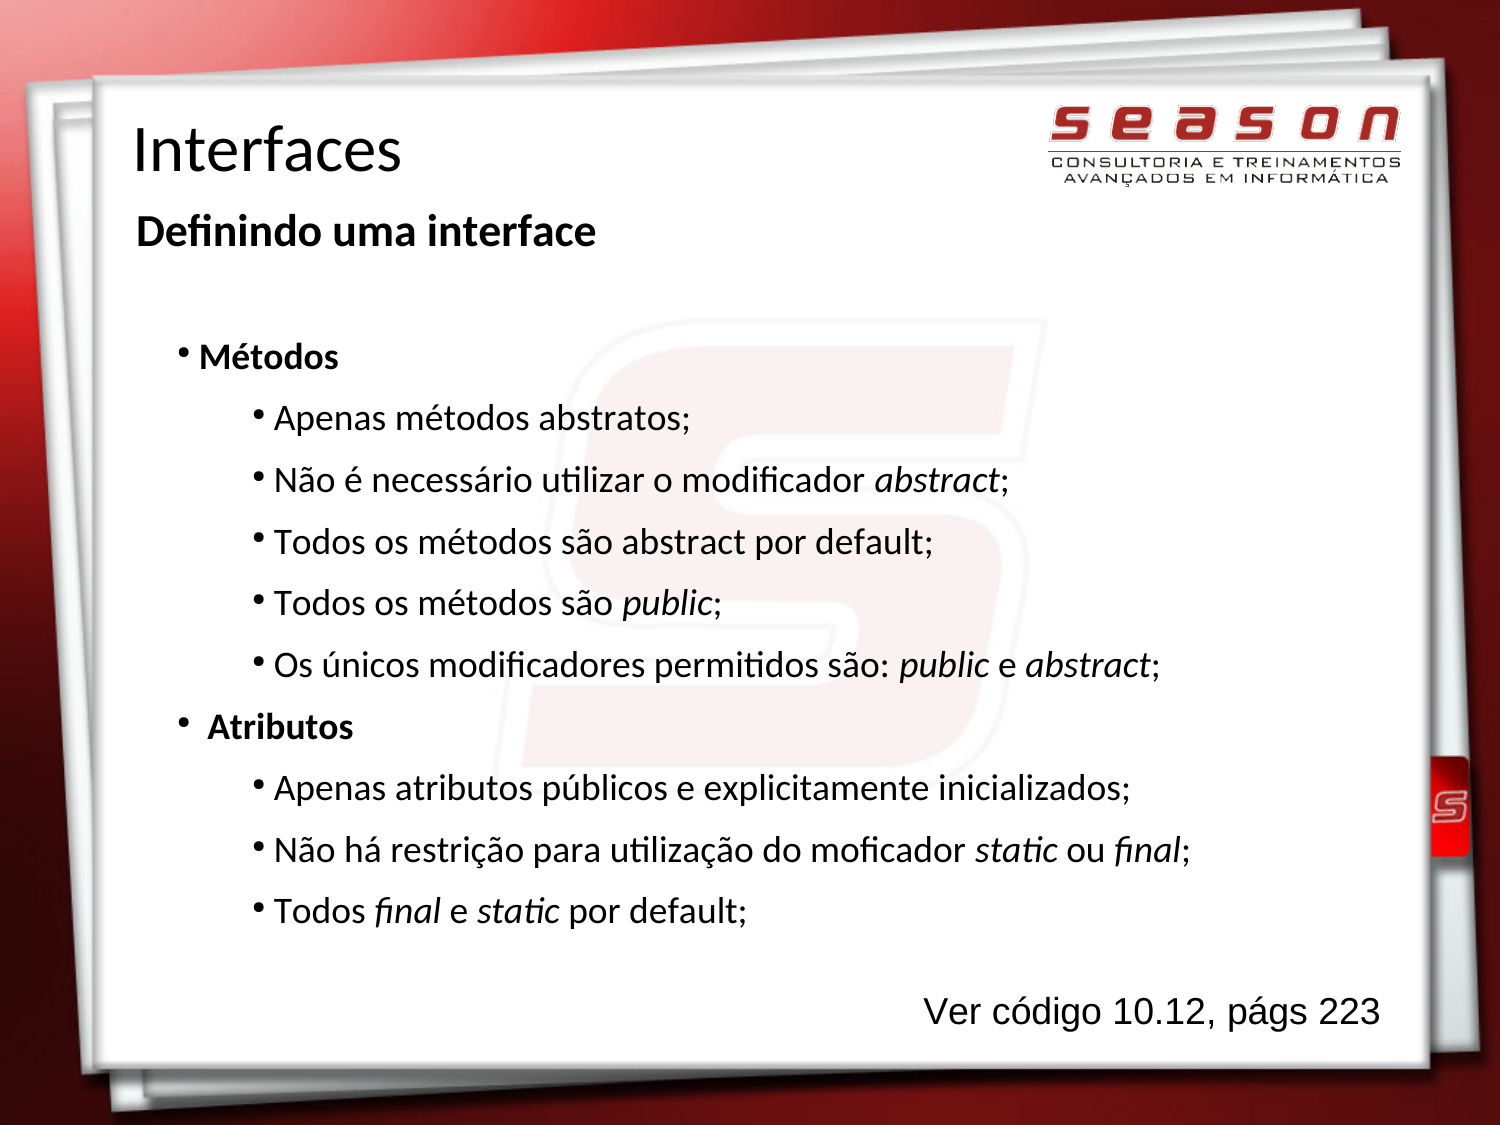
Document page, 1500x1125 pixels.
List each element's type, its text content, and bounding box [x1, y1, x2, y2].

text_box Ver código 10.12, págs 223 [649, 979, 1396, 1040]
picture [0, 0, 1500, 1125]
text_box Métodos Apenas métodos abstratos; Não é necessário utilizar o modificador abstract; Todos os métodos são abstract por default; Todos os métodos são public; Os únicos modificadores permitidos são: public e abstract; Atributos Apenas atributos públicos e explicitamente inicializados; Não há restrição para utilização do moficador static ou final; Todos final e static por default; [177, 286, 1347, 977]
title Interfaces [118, 33, 1394, 257]
text_box Definindo uma interface [119, 200, 1240, 256]
